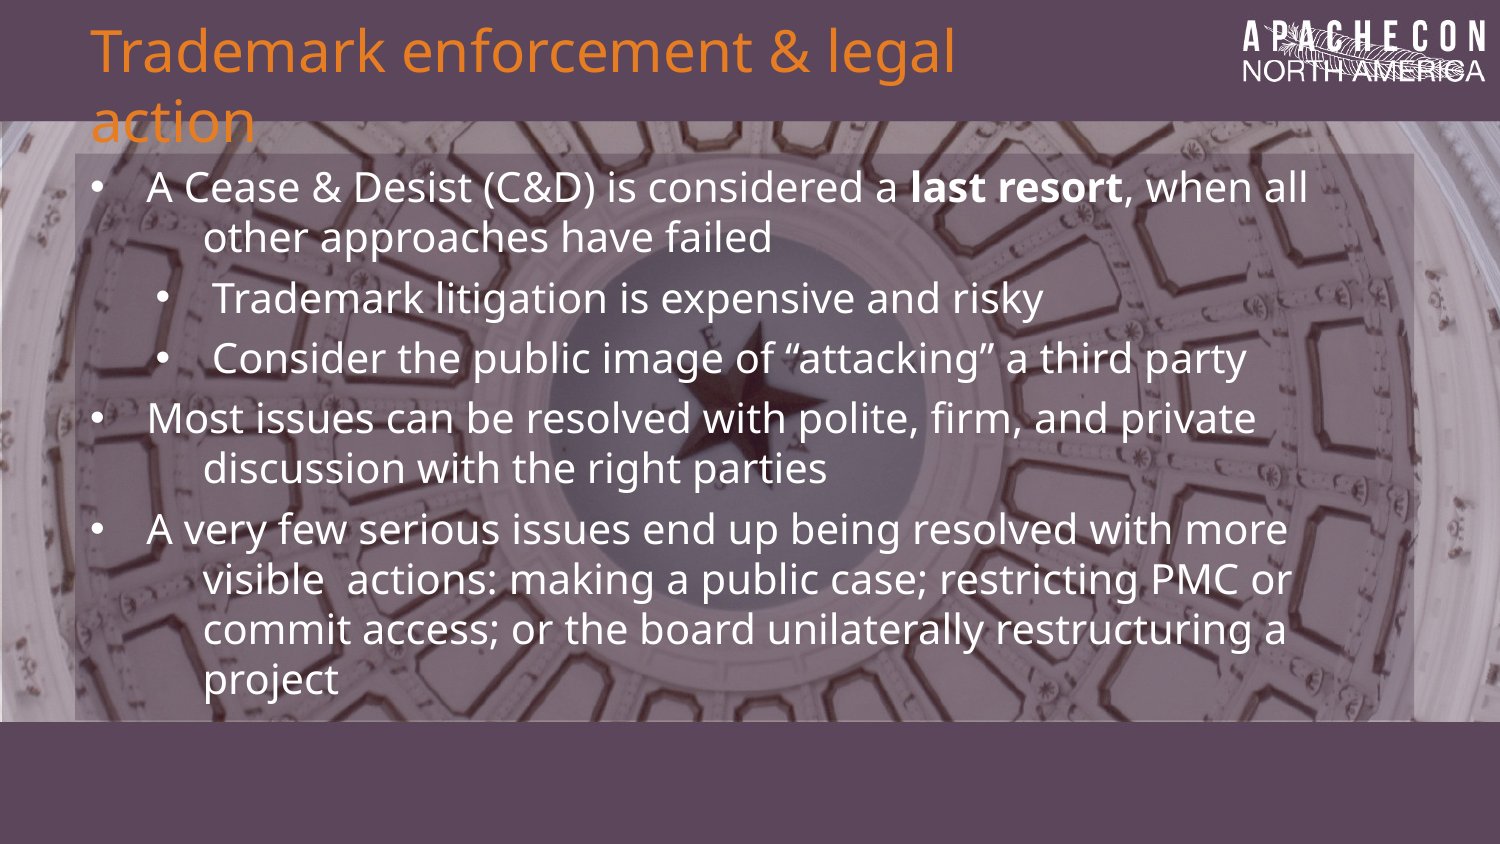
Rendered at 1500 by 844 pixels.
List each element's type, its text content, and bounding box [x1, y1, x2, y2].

picture [0, 0, 1500, 844]
text_box A Cease & Desist (C&D) is considered a last resort, when all other approaches have failed Trademark litigation is expensive and risky Consider the public image of “attacking” a third party Most issues can be resolved with polite, firm, and private discussion with the right parties A very few serious issues end up being resolved with more visible actions: making a public case; restricting PMC or commit access; or the board unilaterally restructuring a project [75, 153, 1415, 721]
text_box Trademark enforcement & legal action [75, 6, 1116, 107]
